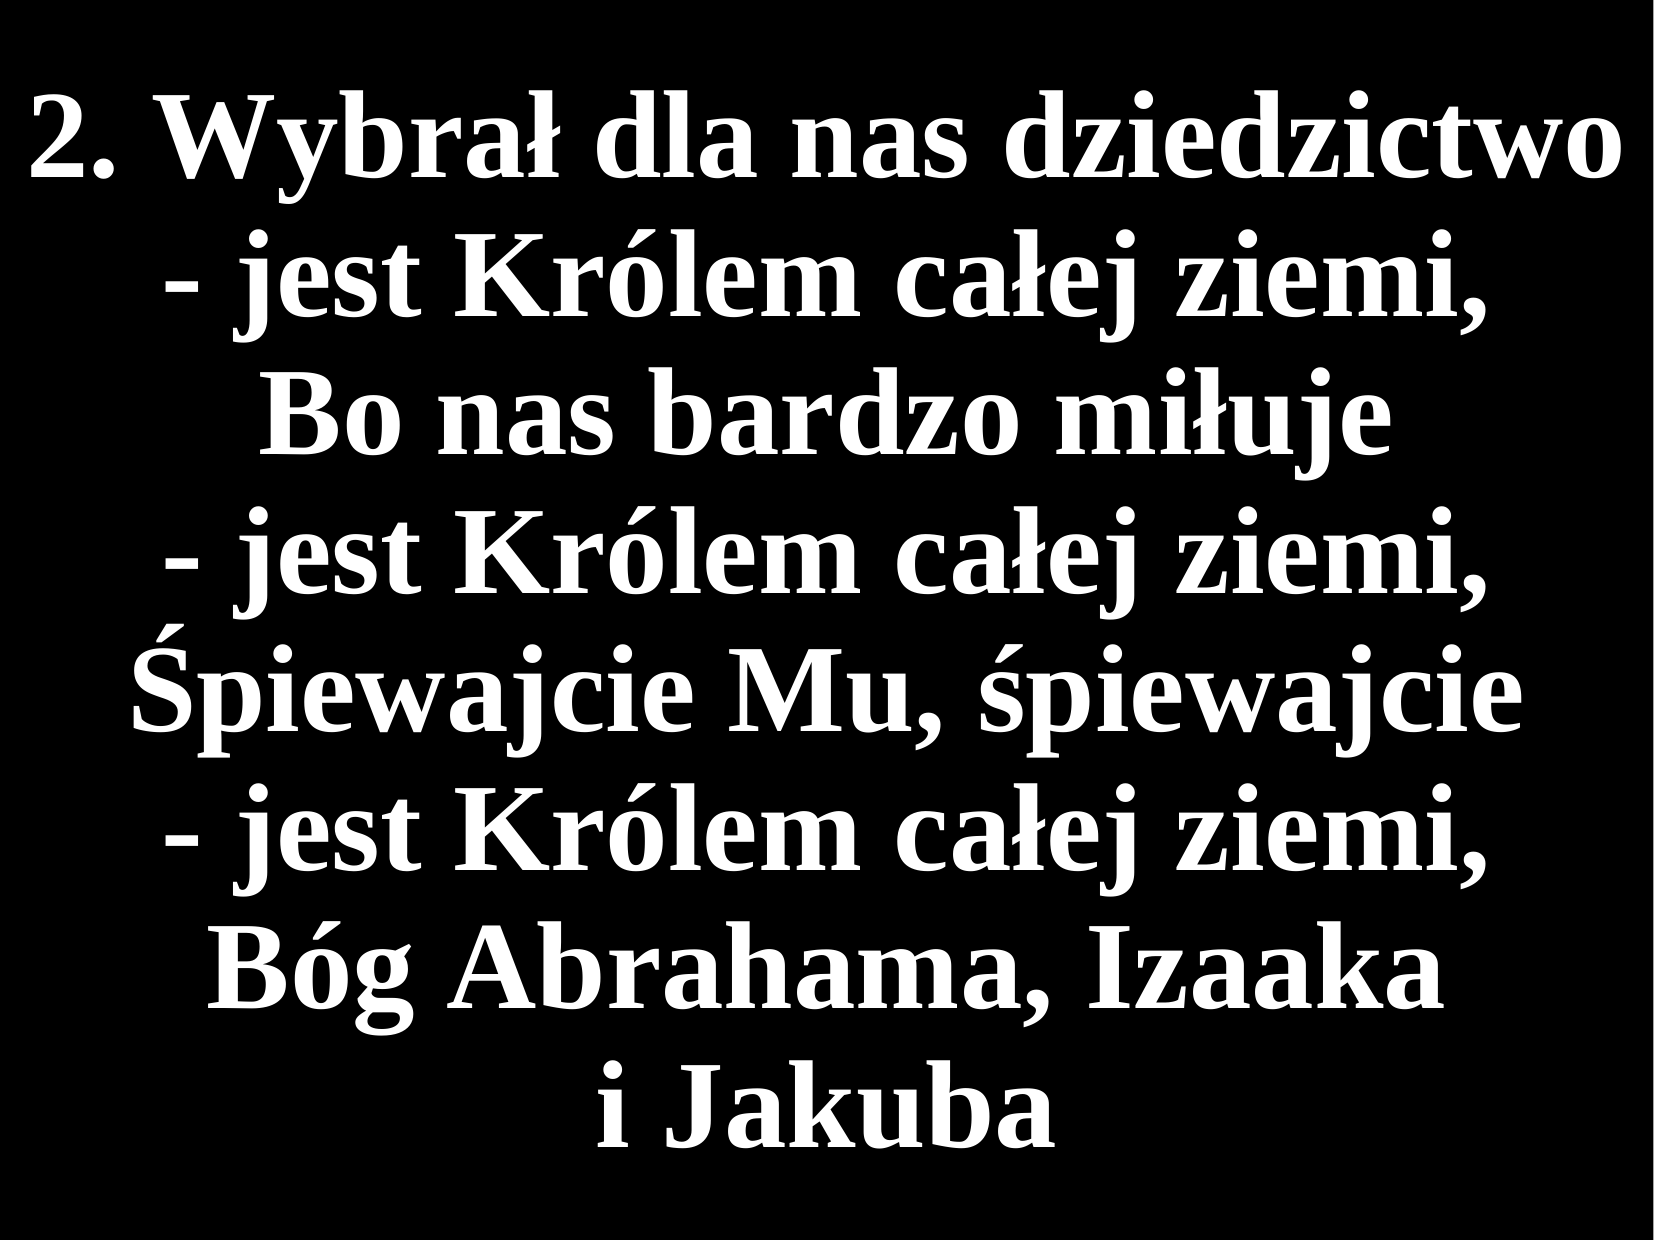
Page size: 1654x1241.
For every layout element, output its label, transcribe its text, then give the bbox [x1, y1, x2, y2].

title 2. Wybrał dla nas dziedzictwo - jest Królem całej ziemi, Bo nas bardzo miłuje - jest Królem całej ziemi, Śpiewajcie Mu, śpiewajcie - jest Królem całej ziemi, Bóg Abrahama, Izaaka i Jakuba [0, 0, 1654, 1241]
